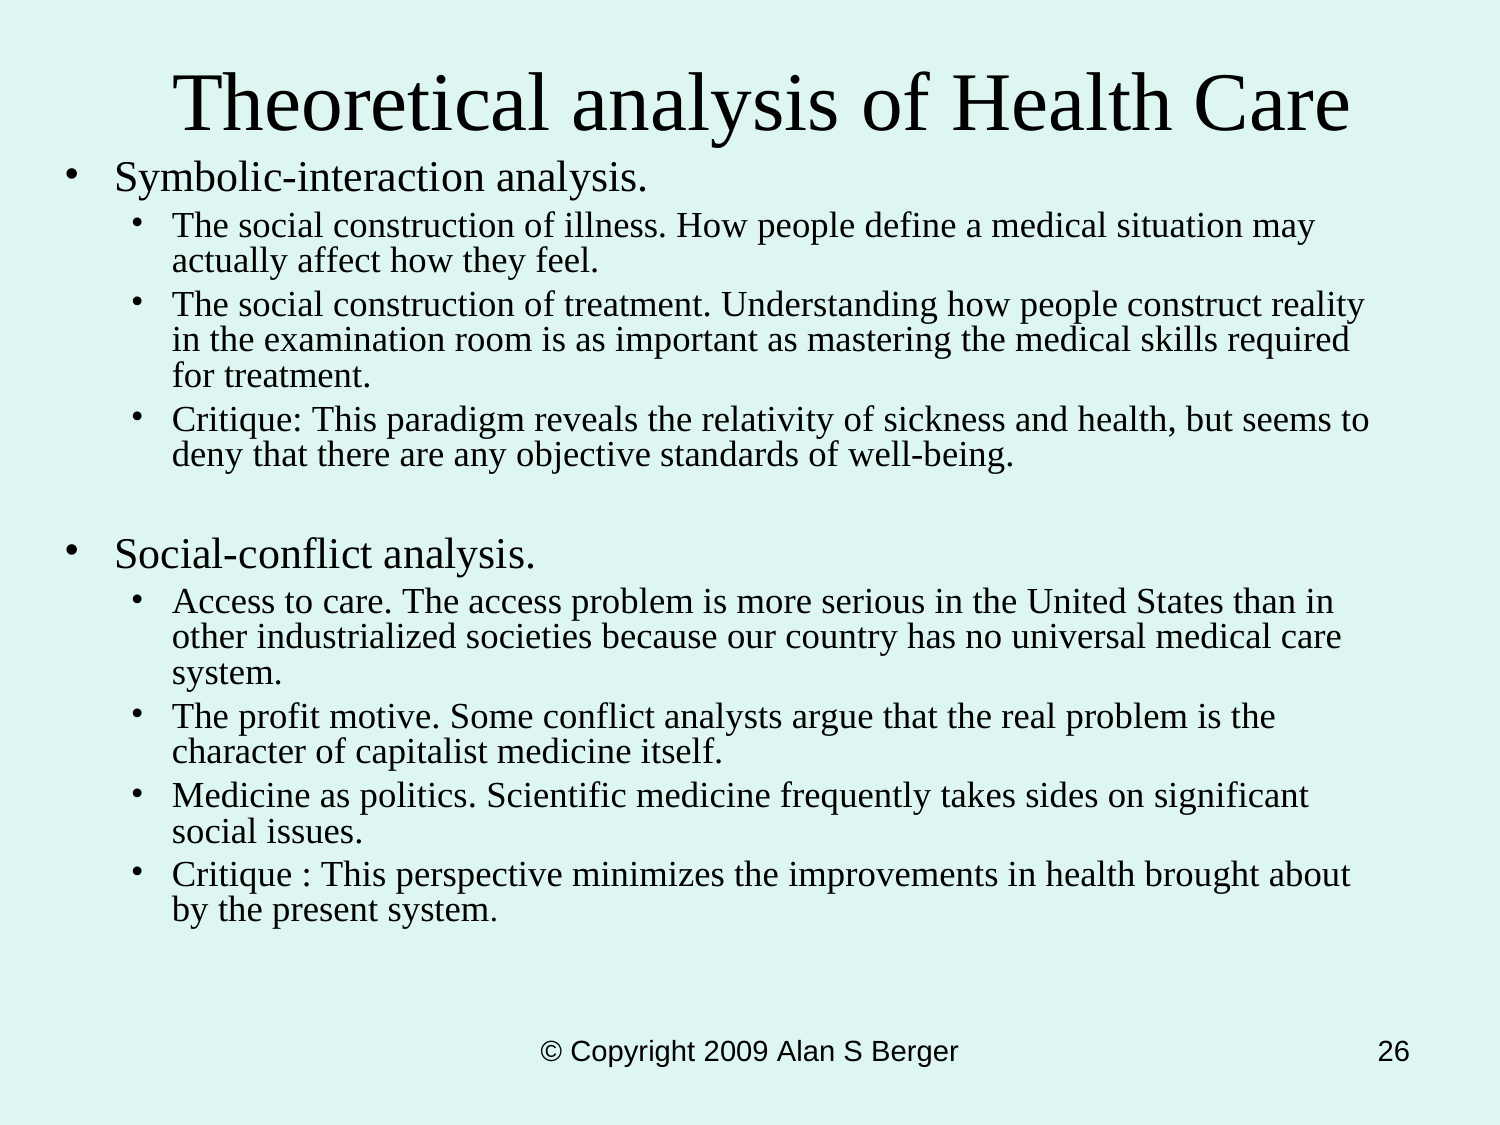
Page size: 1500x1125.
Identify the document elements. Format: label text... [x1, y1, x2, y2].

title Theoretical analysis of Health Care [87, 62, 1438, 133]
list Symbolic-interaction analysis. The social construction of illness. How people define a medical situation may actually affect how they feel. The social construction of treatment. Understanding how people construct reality in the examination room is as important as mastering the medical skills required for treatment. Critique: This paradigm reveals the relativity of sickness and health, but seems to deny that there are any objective standards of well-being. Social-conflict analysis. Access to care. The access problem is more serious in the United States than in other industrialized societies because our country has no universal medical care system. The profit motive. Some conflict analysts argue that the real problem is the character of capitalist medicine itself. Medicine as politics. Scientific medicine frequently takes sides on significant social issues. Critique : This perspective minimizes the improvements in health brought about by the present system. [50, 149, 1401, 988]
